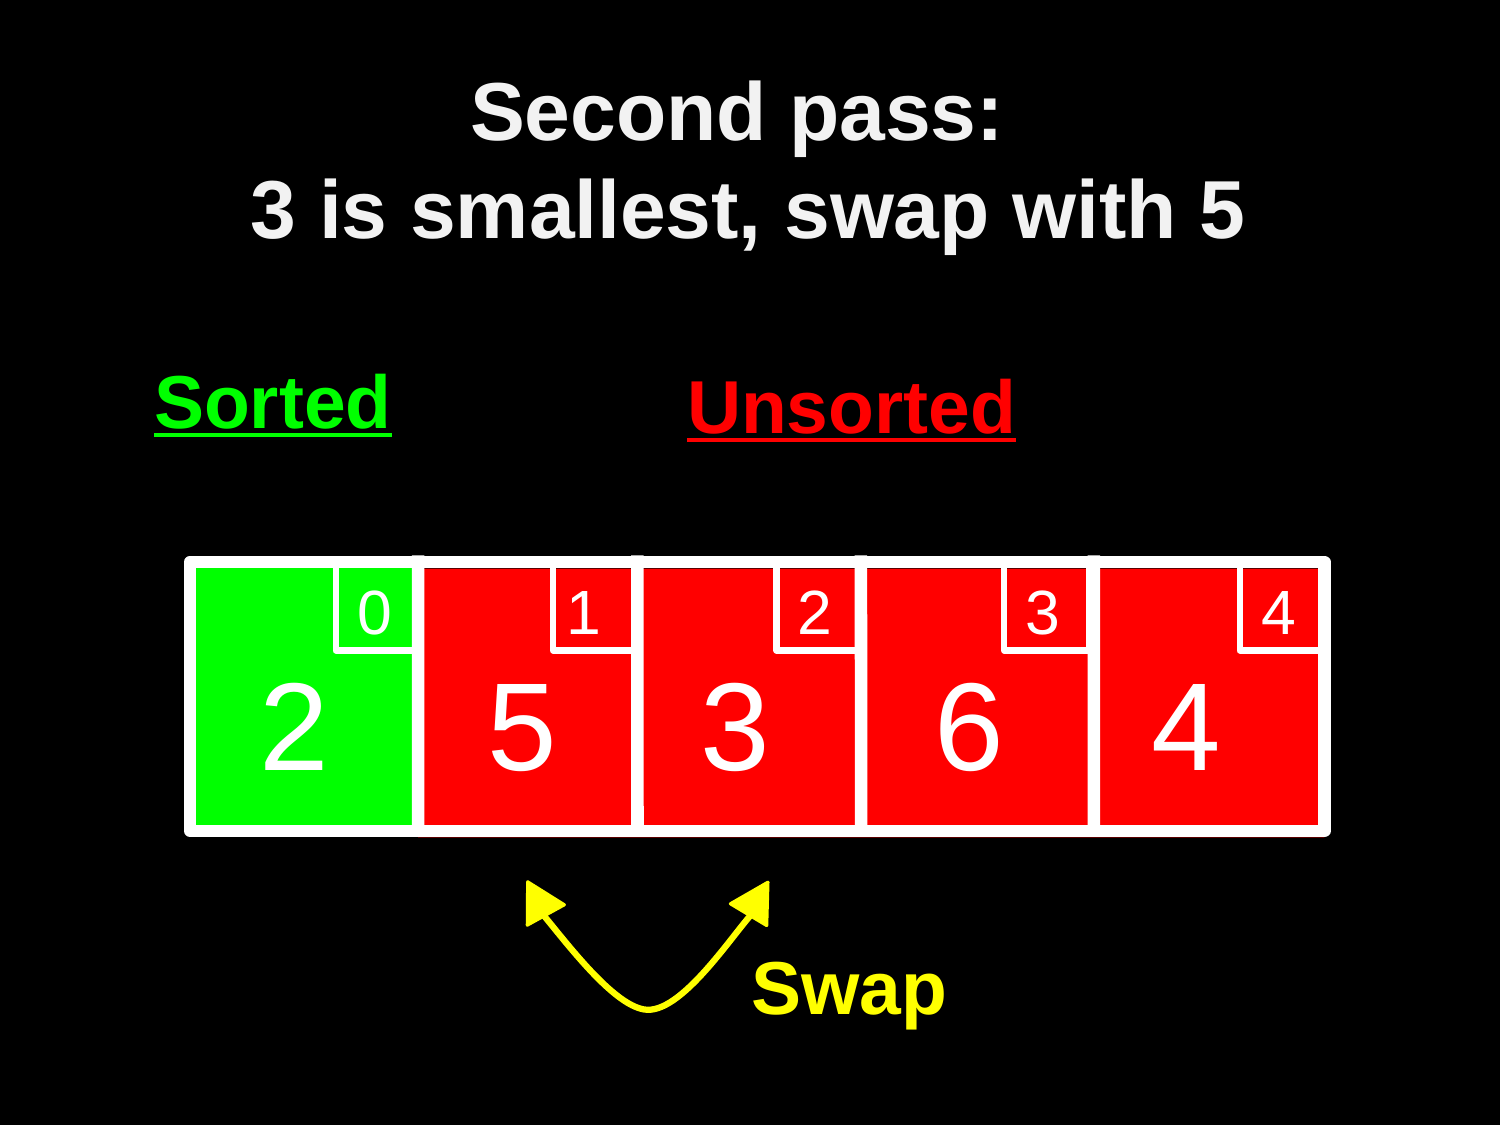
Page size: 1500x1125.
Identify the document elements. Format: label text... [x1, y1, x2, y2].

text_box 4 [1136, 630, 1272, 800]
text_box [644, 568, 854, 825]
text_box 2 [244, 630, 379, 800]
text_box 0 [342, 556, 414, 655]
text_box 4 [1246, 564, 1318, 647]
text_box [1082, 568, 1086, 647]
text_box Unsorted [489, 303, 1215, 560]
text_box 2 [782, 560, 855, 655]
text_box [196, 568, 411, 825]
text_box 6 [919, 630, 1054, 800]
text_box Swap [606, 841, 1162, 1125]
text_box 3 [685, 630, 821, 800]
text_box [425, 568, 631, 825]
text_box Second pass: 3 is smallest, swap with 5 [220, 120, 1278, 303]
text_box 1 [551, 560, 624, 655]
text_box 5 [472, 630, 608, 800]
text_box [868, 568, 1087, 825]
text_box [624, 568, 631, 647]
text_box 3 [1010, 560, 1082, 655]
text_box [527, 881, 565, 926]
text_box Sorted [0, 255, 670, 543]
text_box [1101, 568, 1318, 825]
